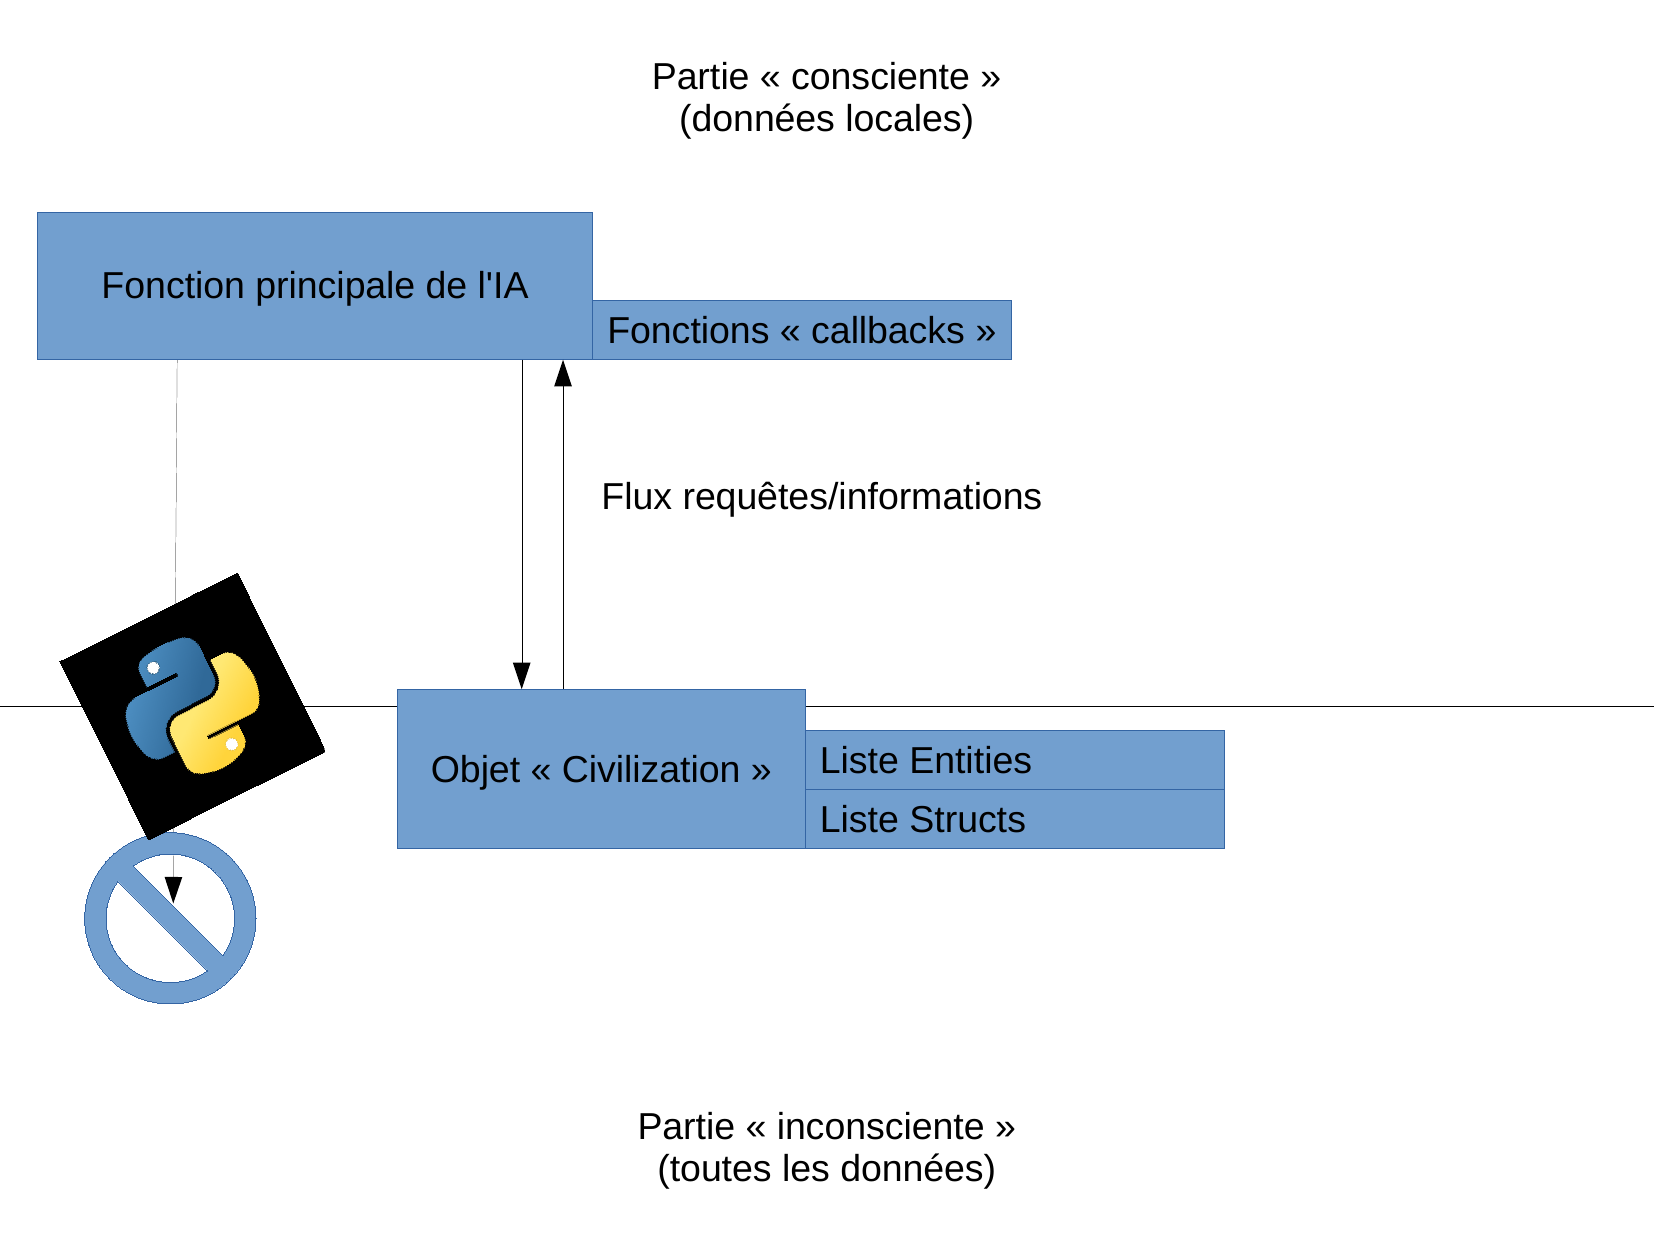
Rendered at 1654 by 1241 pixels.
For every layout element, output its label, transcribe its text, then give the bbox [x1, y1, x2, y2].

text_box Liste Structs [805, 790, 1225, 849]
picture [59, 573, 325, 840]
text_box Partie « inconsciente » (toutes les données) [622, 1098, 1031, 1198]
text_box Partie « consciente » (données locales) [637, 47, 1017, 147]
text_box Objet « Civilization » [397, 689, 806, 849]
text_box Fonction principale de l'IA [37, 212, 593, 360]
text_box [84, 832, 257, 1004]
text_box Liste Entities [805, 730, 1225, 790]
text_box Flux requêtes/informations [586, 468, 1058, 527]
text_box Fonctions « callbacks » [592, 300, 1012, 360]
